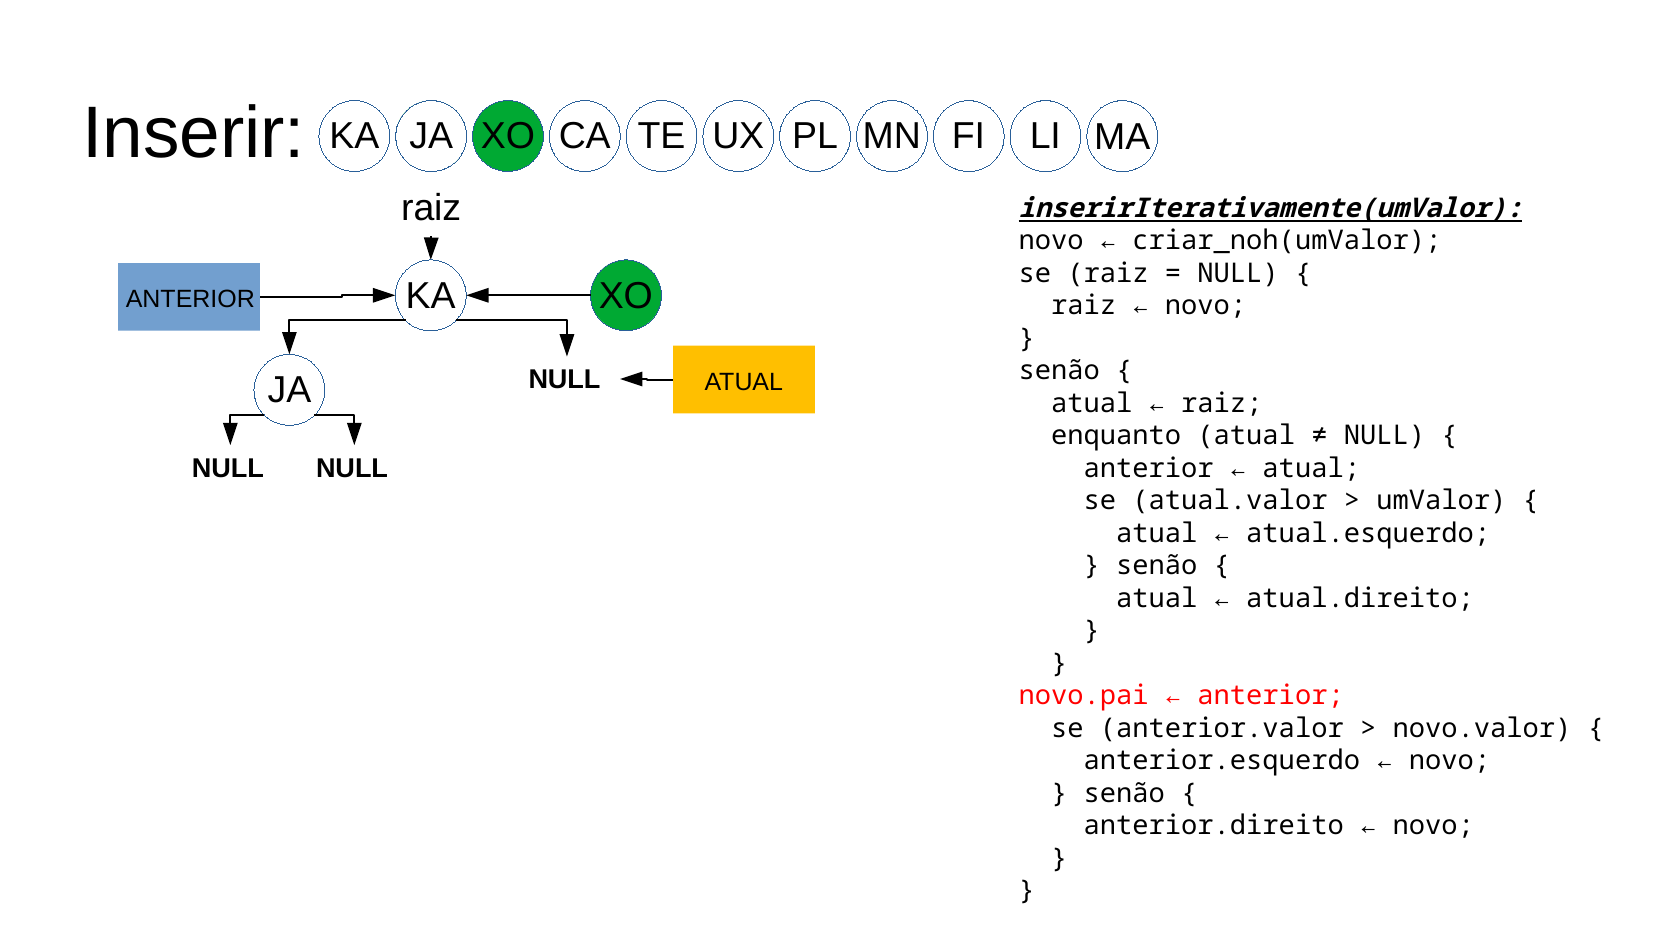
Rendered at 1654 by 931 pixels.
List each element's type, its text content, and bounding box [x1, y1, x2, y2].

text_box [673, 345, 815, 414]
text_box ANTERIOR [111, 277, 272, 321]
text_box NULL [301, 445, 408, 491]
text_box JA [253, 354, 325, 426]
title Inserir: [82, 54, 1571, 211]
text_box raiz [386, 179, 477, 237]
text_box TE [626, 100, 697, 172]
text_box CA [549, 100, 621, 172]
text_box KA [318, 100, 390, 172]
text_box PL [784, 100, 851, 172]
text_box JA [395, 100, 467, 172]
text_box [744, 118, 786, 212]
text_box [118, 263, 260, 277]
text_box XO [590, 259, 662, 331]
text_box FI [933, 100, 1005, 172]
text_box ATUAL [689, 360, 804, 404]
text_box [118, 321, 260, 331]
text_box KA [395, 259, 467, 331]
text_box XO [472, 100, 544, 172]
text_box UX [702, 100, 769, 172]
text_box MA [1086, 100, 1158, 172]
text_box NULL [177, 445, 284, 491]
text_box NULL [513, 356, 621, 402]
text_box inserirIterativamente(umValor): novo ← criar_noh(umValor); se (raiz = NULL) { raiz ← novo; } senão { atual ← raiz; enquanto (atual ≠ NULL) { anterior ← atual; se (atual.valor > umValor) { atual ← atual.esquerdo; } senão { atual ← atual.direito; } } novo.pai ← anterior; se (anterior.valor > novo.valor) { anterior.esquerdo ← novo; } senão { anterior.direito ← novo; } } [1003, 182, 1654, 931]
text_box LI [1010, 100, 1081, 172]
text_box MN [856, 100, 928, 172]
